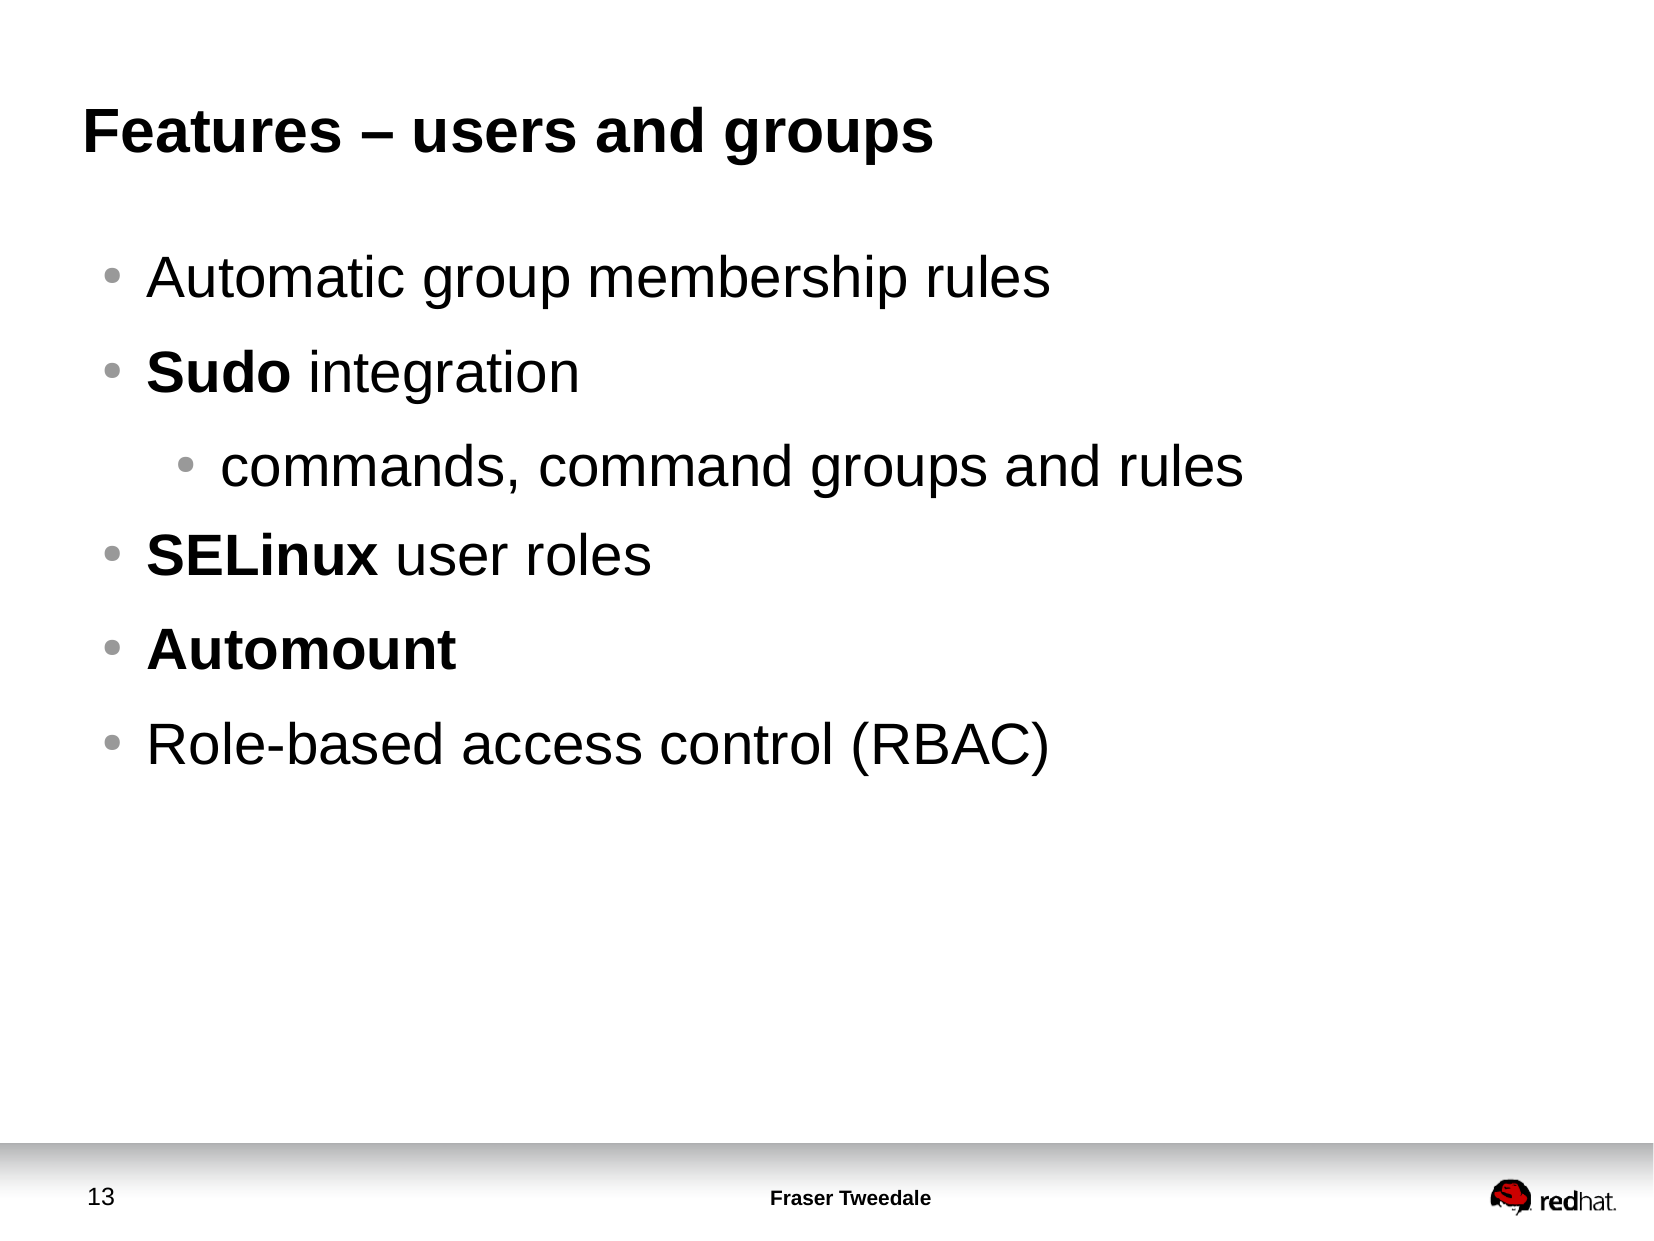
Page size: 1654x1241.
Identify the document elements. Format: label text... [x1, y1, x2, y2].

list Automatic group membership rules Sudo integration commands, command groups and rules SELinux user roles Automount Role-based access control (RBAC) [86, 244, 1576, 1039]
title Features – users and groups [82, 37, 1571, 226]
picture [0, 1143, 1654, 1241]
